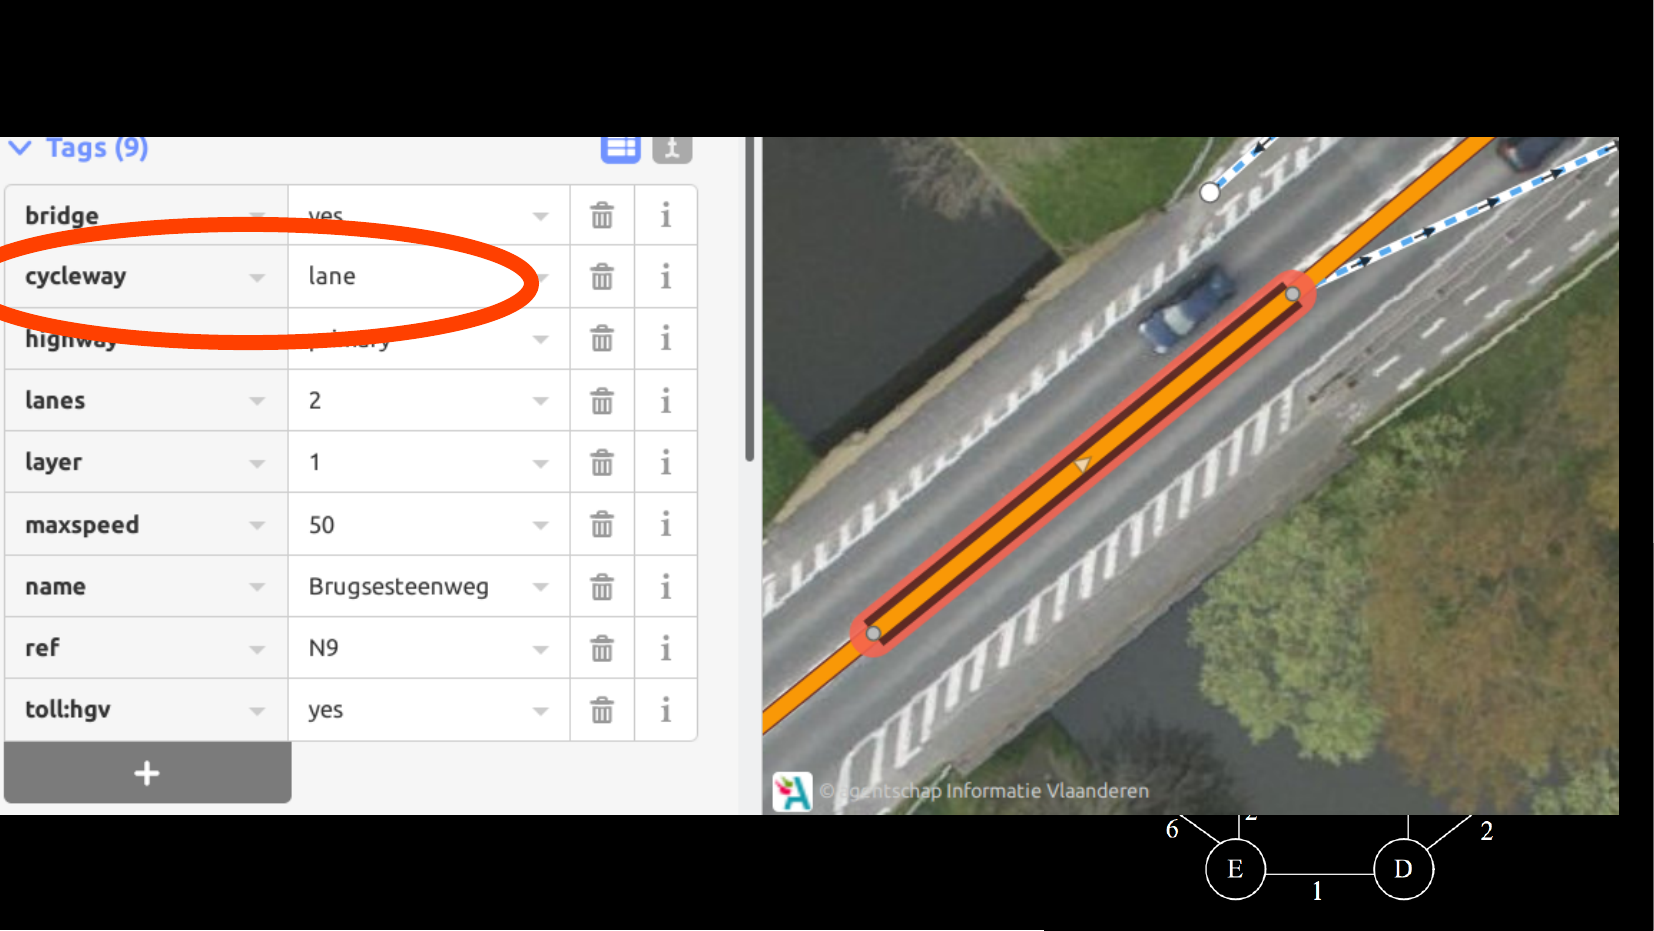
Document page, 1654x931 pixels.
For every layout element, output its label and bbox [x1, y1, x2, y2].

picture [0, 232, 523, 335]
picture [0, 137, 1654, 931]
